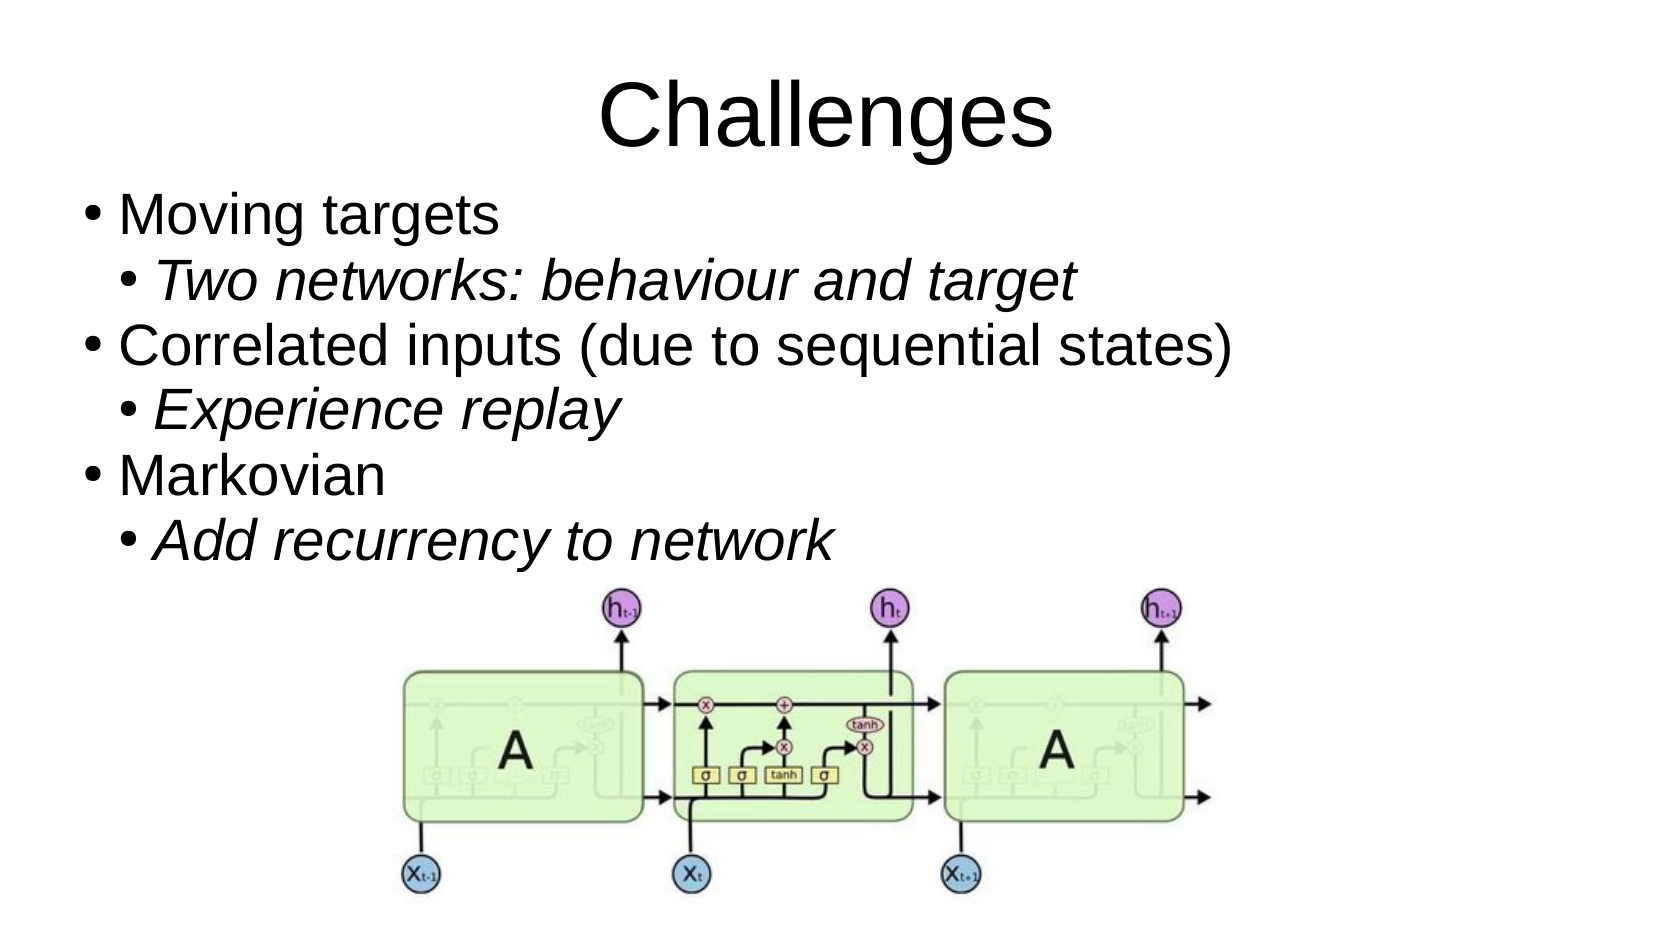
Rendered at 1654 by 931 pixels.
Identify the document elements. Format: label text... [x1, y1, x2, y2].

picture [342, 584, 1280, 904]
title Challenges [82, 37, 1571, 182]
text_box Moving targets Two networks: behaviour and target Correlated inputs (due to sequential states) Experience replay Markovian Add recurrency to network [82, 182, 1571, 722]
